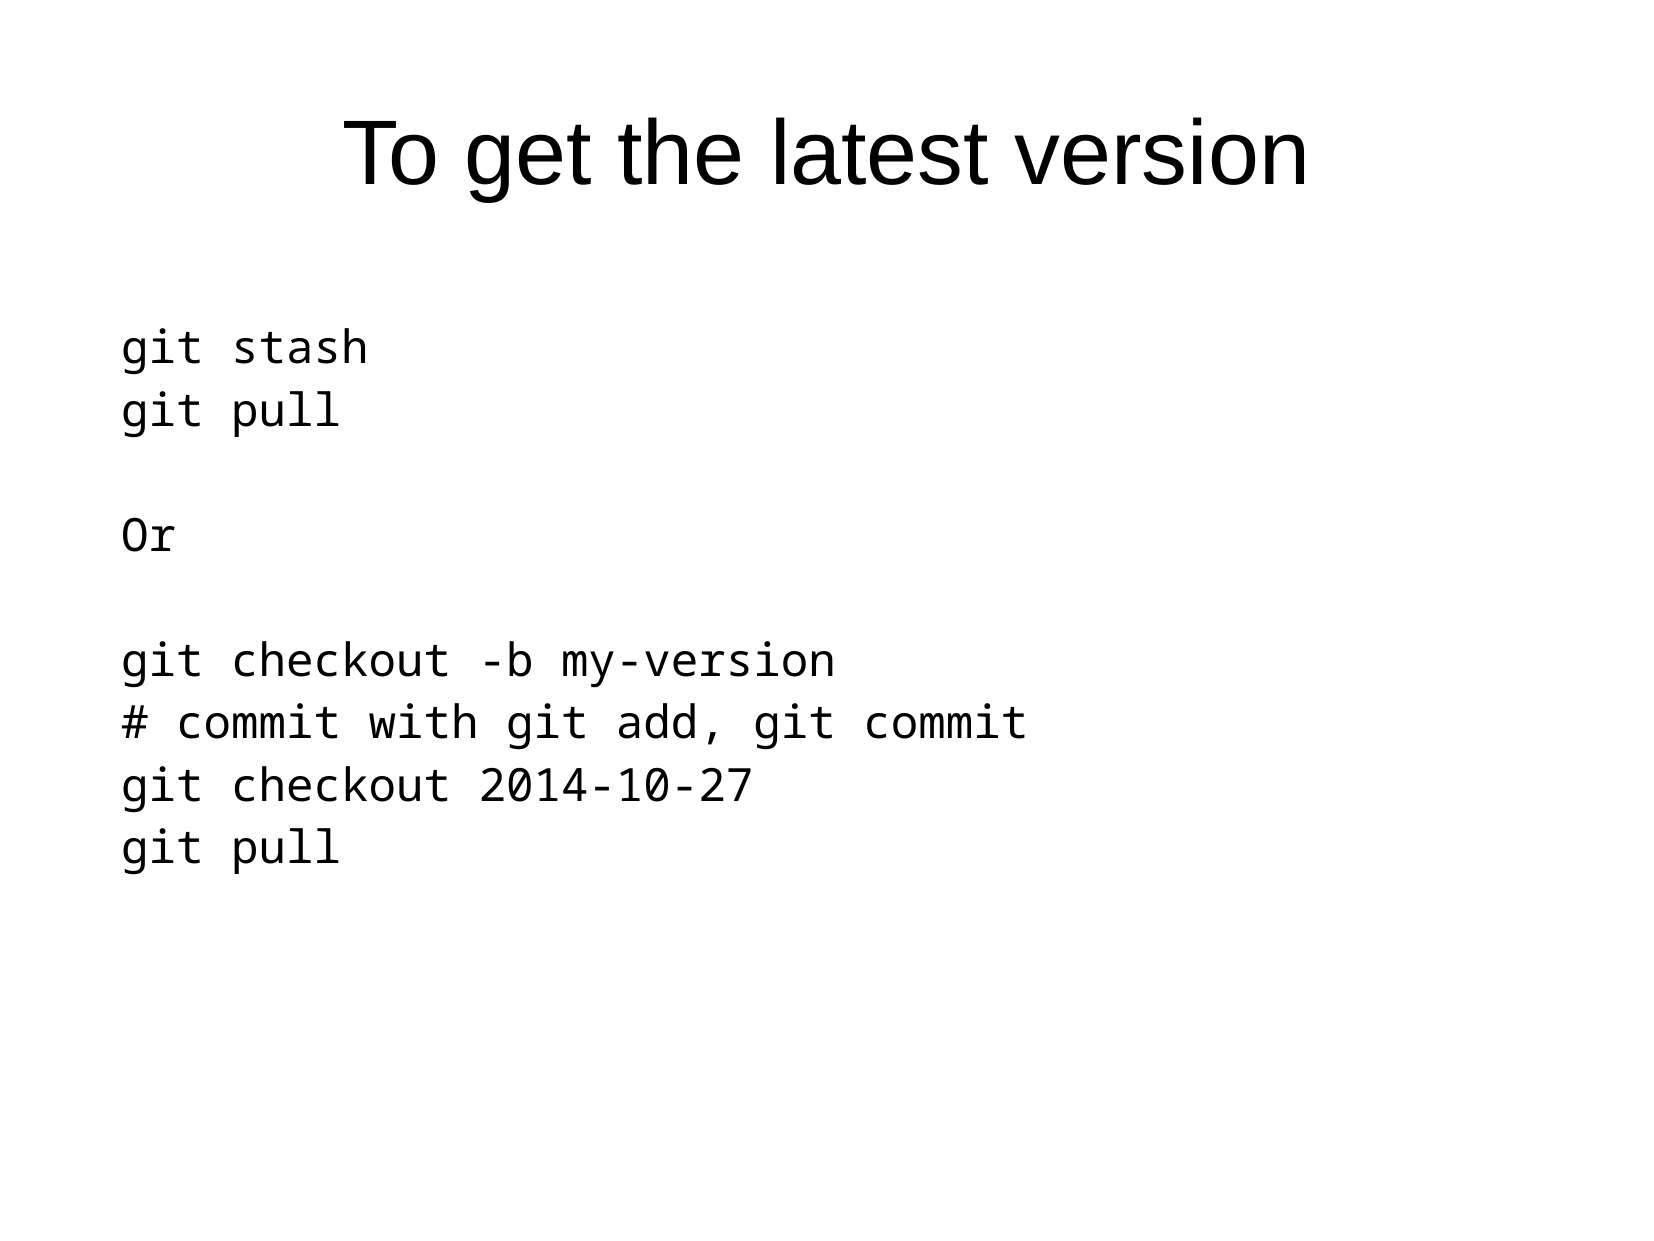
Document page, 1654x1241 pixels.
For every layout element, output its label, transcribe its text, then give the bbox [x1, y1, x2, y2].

title To get the latest version [82, 49, 1571, 257]
text_box git stash git pull Or git checkout -b my-version # commit with git add, git commit git checkout 2014-10-27 git pull [106, 307, 1536, 837]
